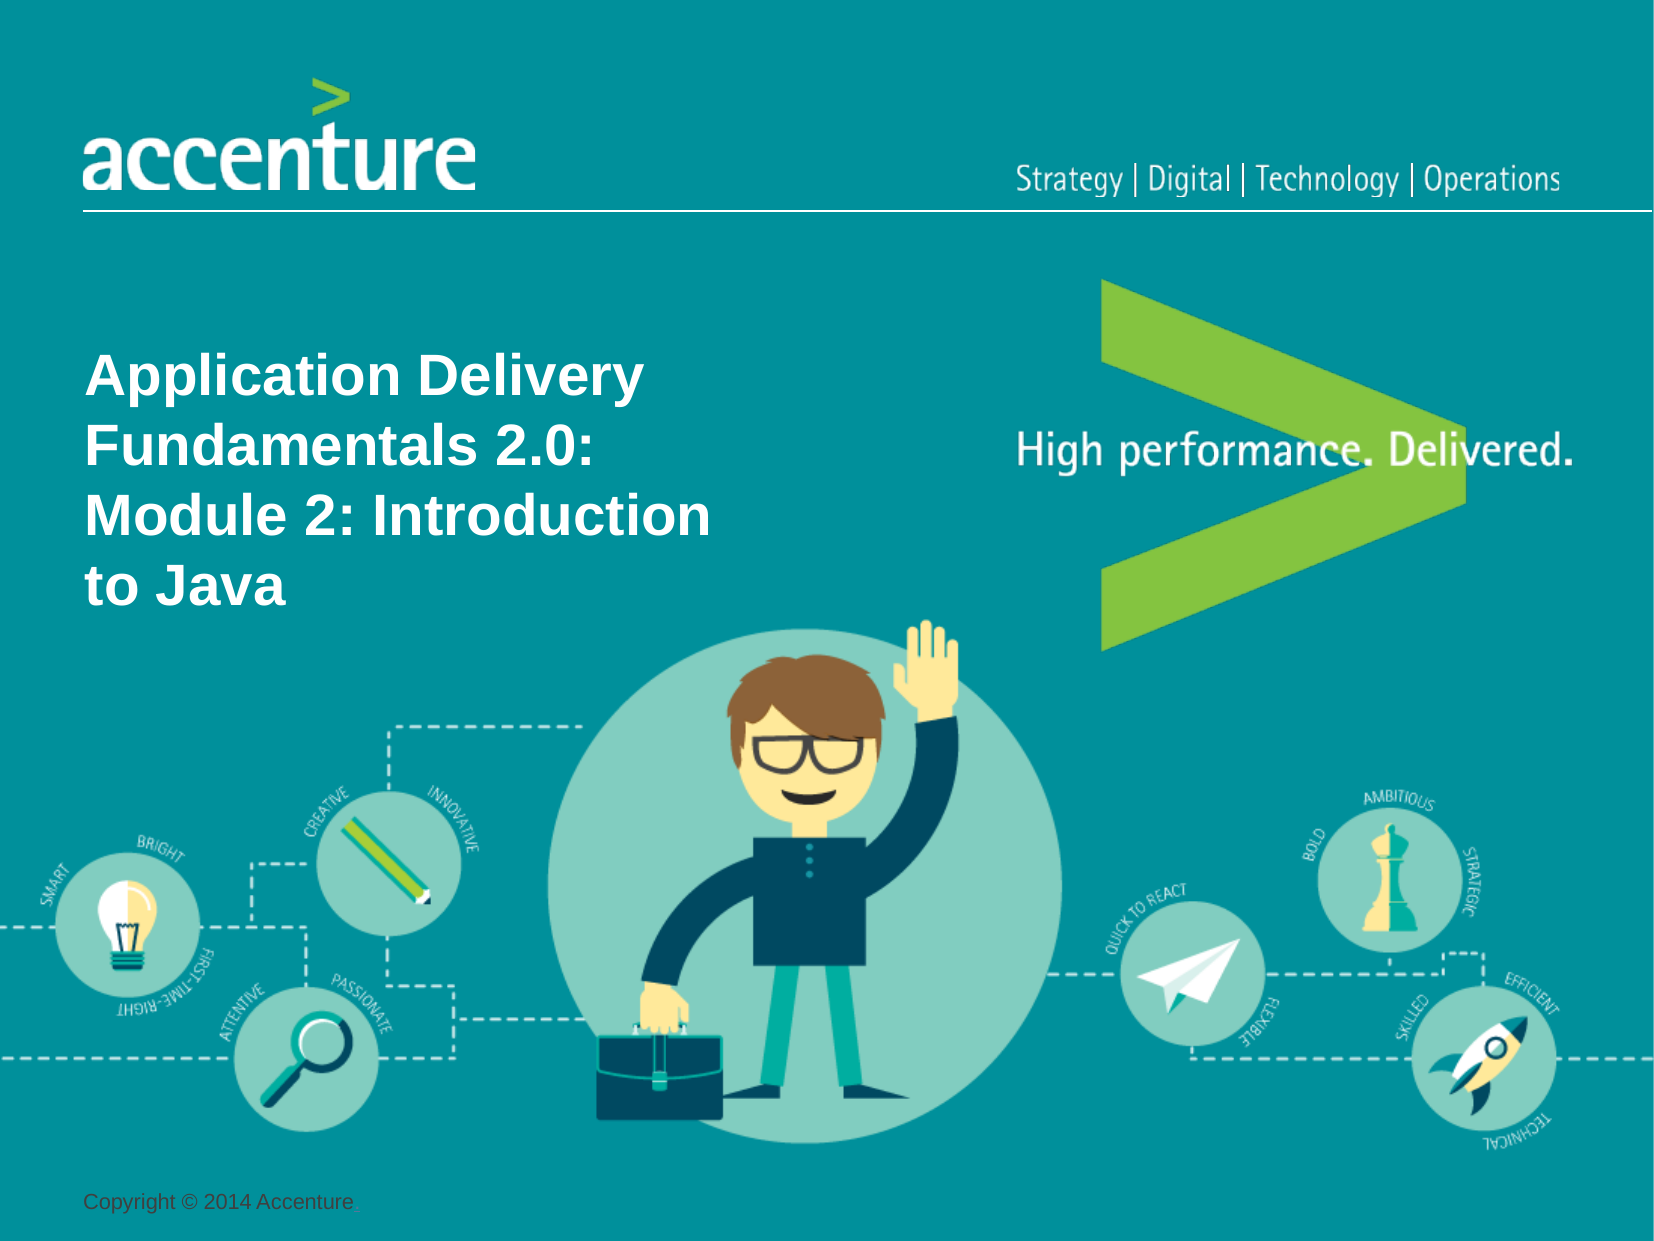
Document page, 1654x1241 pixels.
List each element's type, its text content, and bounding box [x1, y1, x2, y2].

title Application Delivery Fundamentals 2.0: Module 2: Introduction to Java [84, 329, 747, 434]
picture [0, 0, 1654, 1241]
